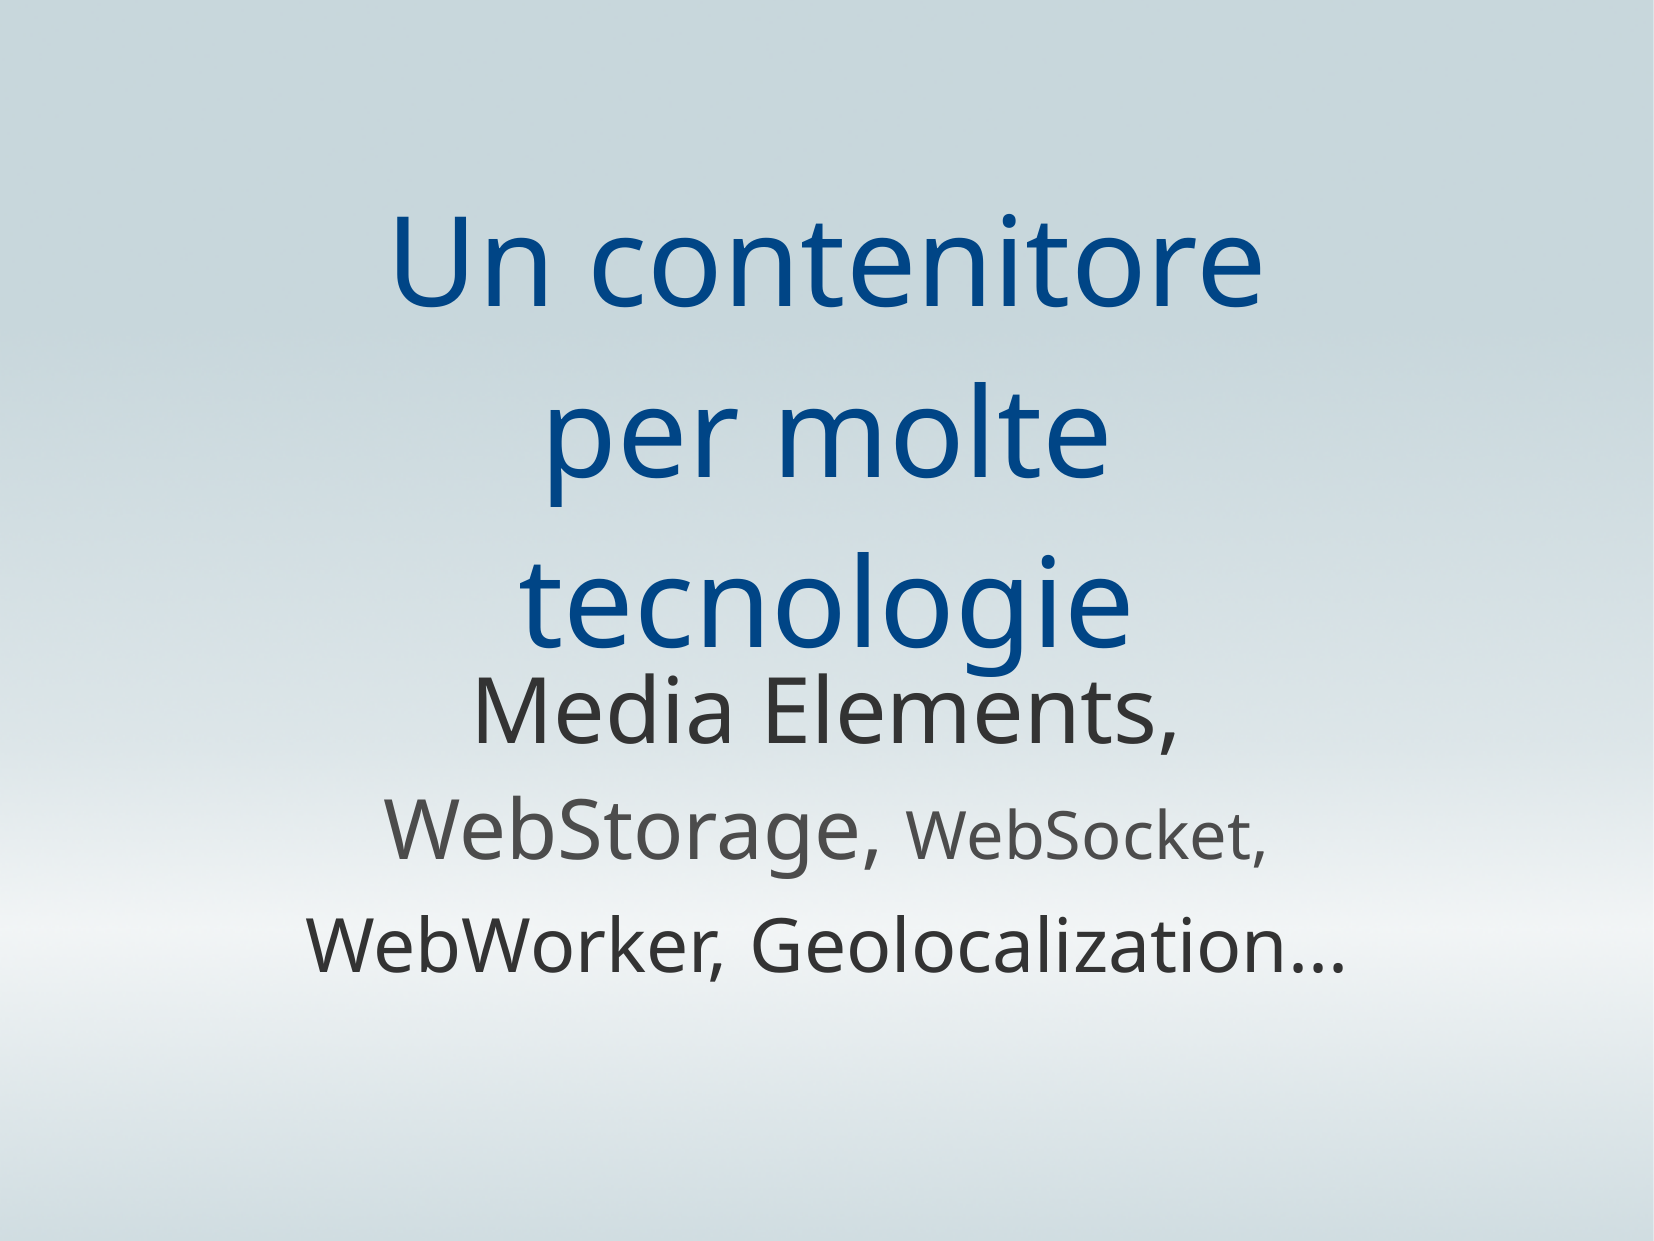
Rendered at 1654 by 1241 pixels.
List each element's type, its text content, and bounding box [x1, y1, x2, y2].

text_box Media Elements, WebStorage, WebSocket, WebWorker, Geolocalization... [229, 637, 1425, 1002]
text_box Un contenitore per molte tecnologie [318, 165, 1335, 530]
picture [0, 0, 1654, 1241]
